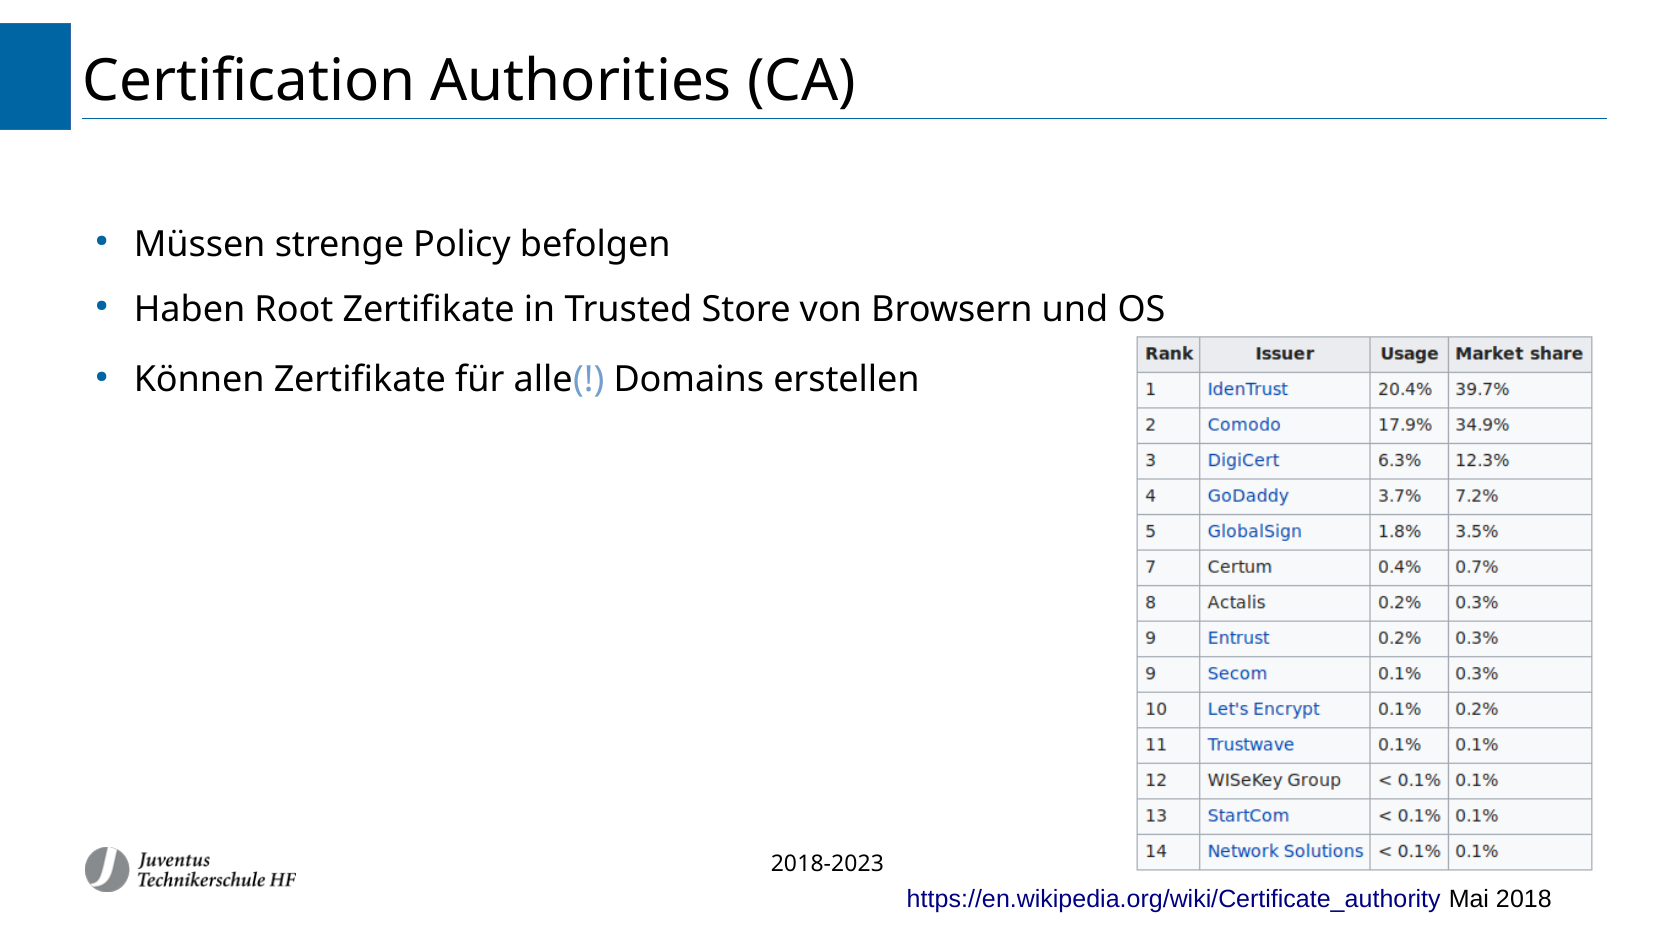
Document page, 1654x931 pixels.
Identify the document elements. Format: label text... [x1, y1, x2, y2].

list Müssen strenge Policy befolgen Haben Root Zertifikate in Trusted Store von Browsern und OS Können Zertifikate für alle(!) Domains erstellen [82, 217, 1571, 403]
text_box https://en.wikipedia.org/wiki/Certificate_authority Mai 2018 [891, 877, 1574, 922]
picture [1133, 329, 1595, 878]
picture [85, 847, 296, 892]
title Certification Authorities (CA) [82, 37, 1571, 119]
